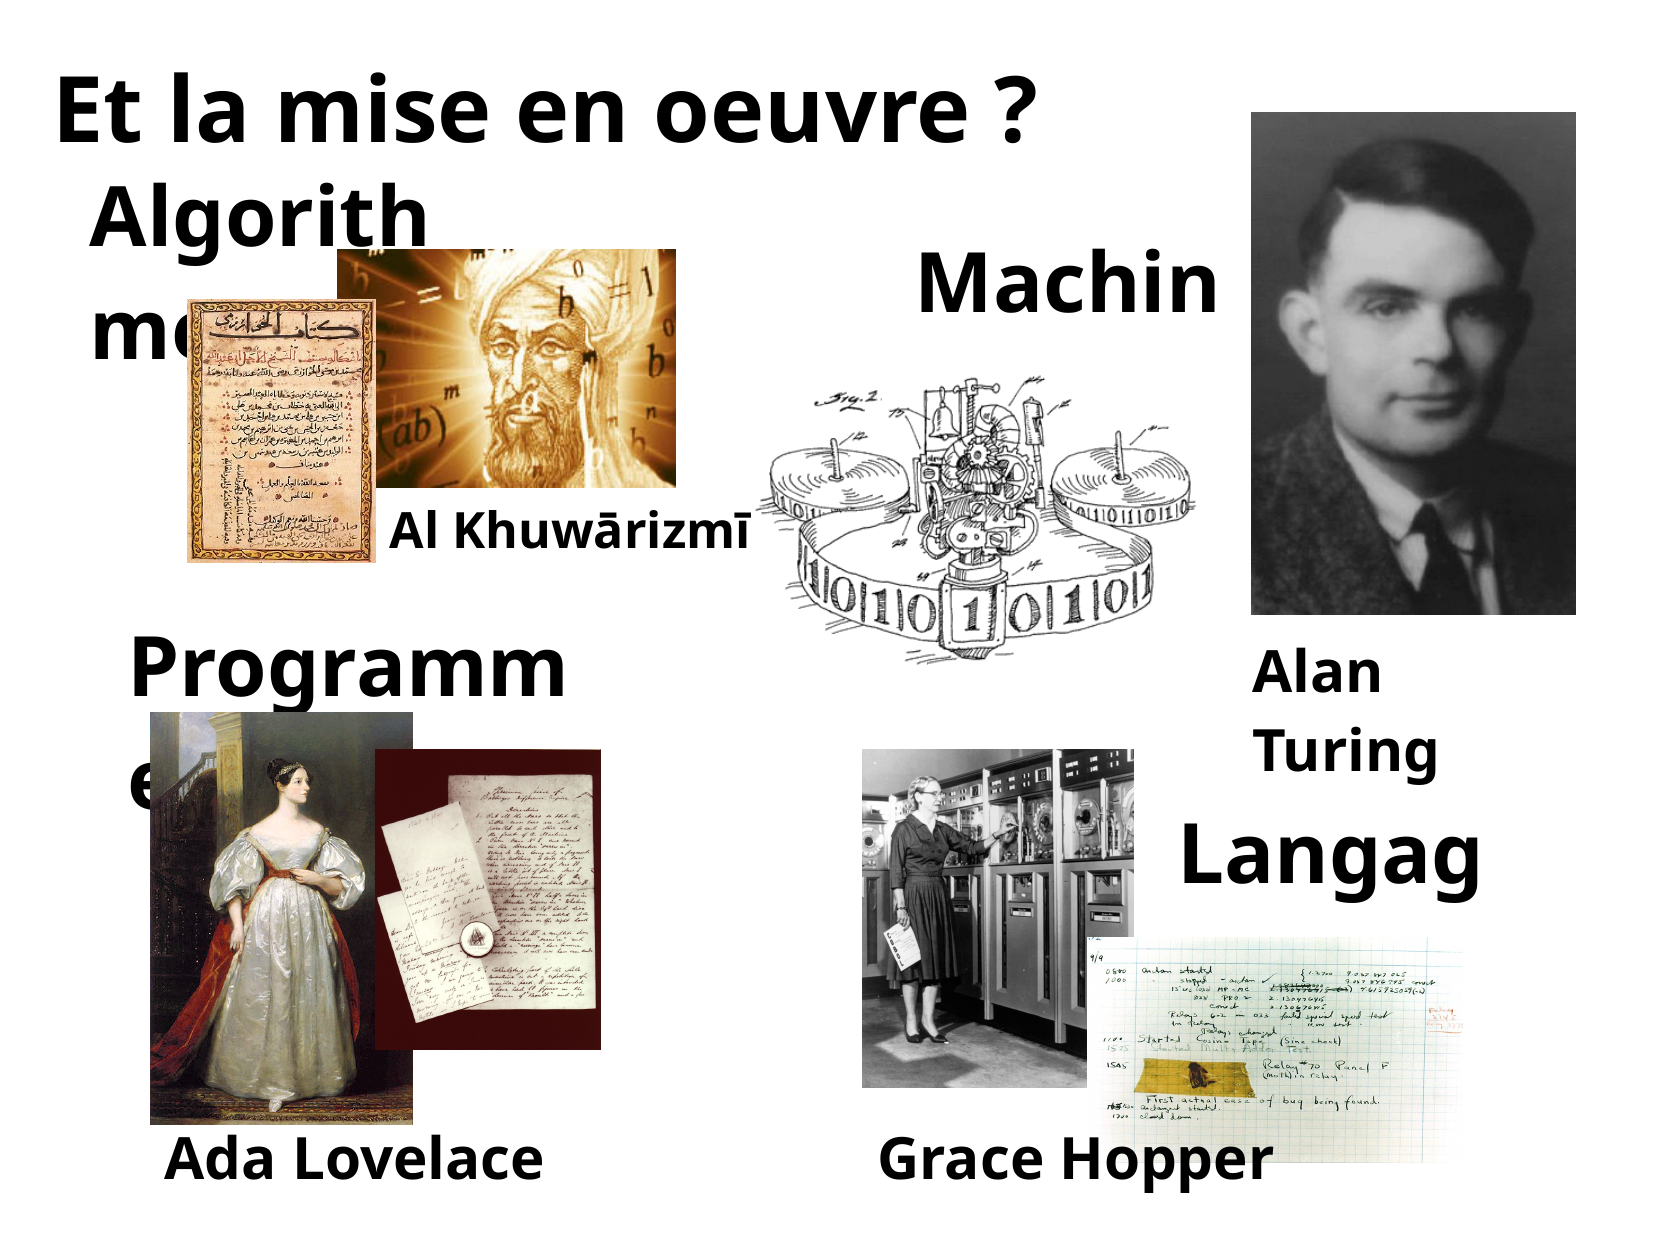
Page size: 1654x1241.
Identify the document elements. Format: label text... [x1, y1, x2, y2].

text_box Langage [1162, 787, 1501, 938]
picture [1251, 112, 1576, 615]
text_box Alan Turing [1237, 622, 1576, 713]
picture [750, 363, 1201, 676]
text_box Et la mise en oeuvre ? [37, 37, 1576, 171]
text_box Ada Lovelace [150, 1110, 601, 1201]
text_box Al Khuwārizmī [375, 487, 787, 567]
picture [150, 712, 601, 1110]
text_box Machine [900, 215, 1238, 338]
picture [862, 749, 1463, 1163]
text_box Grace Hopper [862, 1110, 1313, 1201]
text_box Programme [112, 600, 601, 788]
text_box Algorithme [75, 150, 526, 296]
picture [187, 249, 676, 563]
